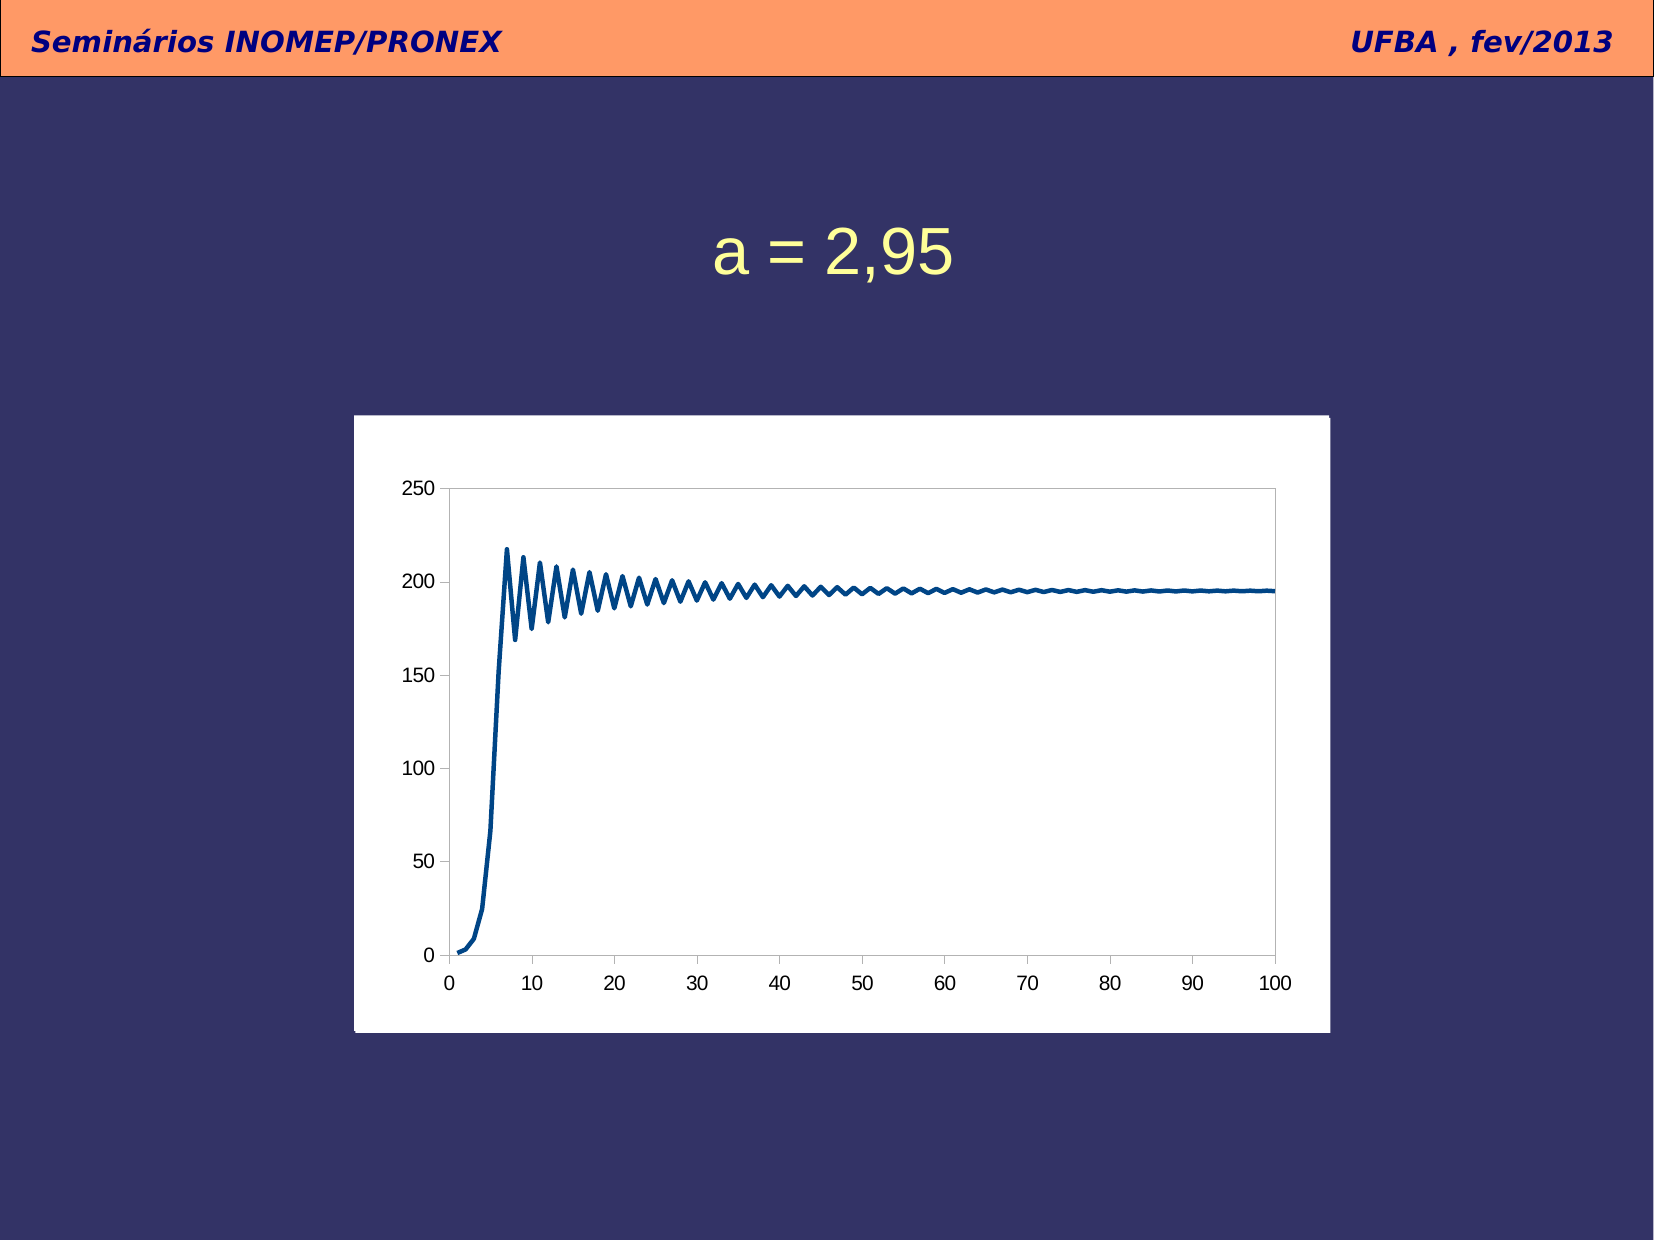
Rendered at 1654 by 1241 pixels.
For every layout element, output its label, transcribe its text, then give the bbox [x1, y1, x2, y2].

picture [354, 415, 1331, 1033]
text_box a = 2,95 [697, 207, 988, 297]
